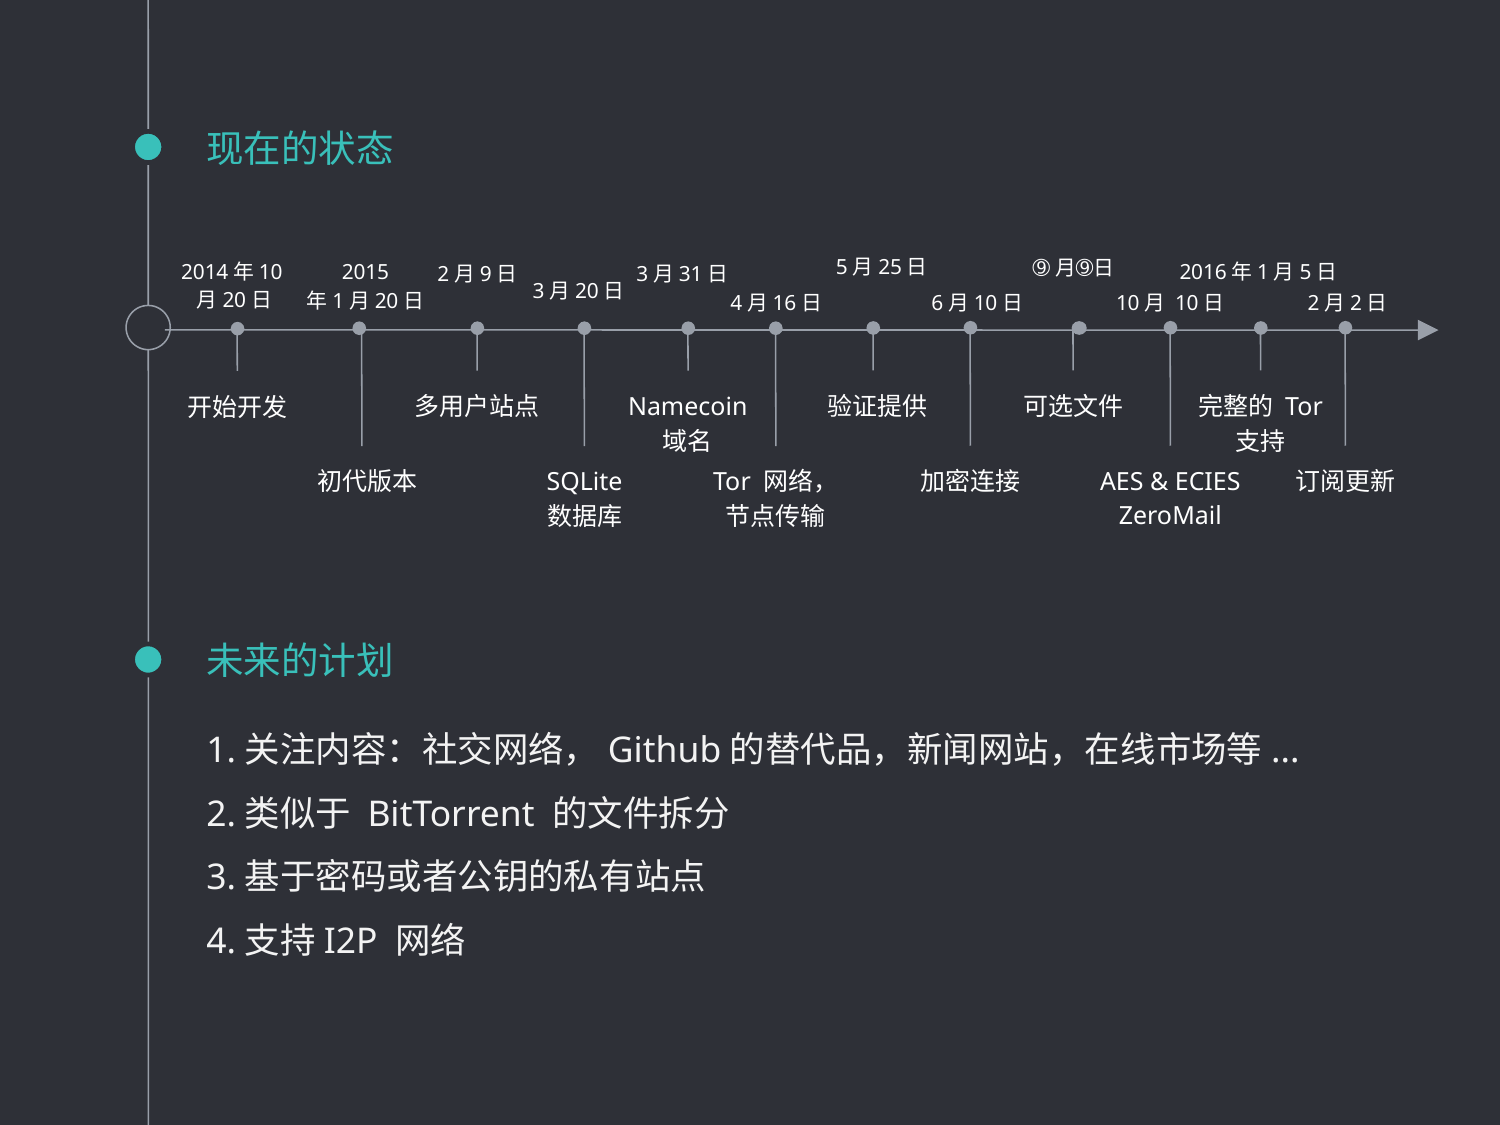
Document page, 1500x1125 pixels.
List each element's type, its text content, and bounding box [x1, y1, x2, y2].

text_box 开始开发 [363, 372, 373, 446]
text_box Namecoin 域名 [605, 371, 771, 465]
text_box ➈月➈日 [1012, 210, 1135, 286]
text_box 10月 10日 [1095, 245, 1246, 322]
text_box SQLite 数据库 [501, 446, 664, 540]
text_box [230, 321, 245, 336]
text_box 2016年1月5日 [1138, 239, 1379, 316]
text_box 初代版本 [299, 446, 437, 540]
text_box 2015 年1月20日 [282, 240, 448, 316]
text_box 开始开发 [102, 372, 361, 466]
text_box Tor 网络， 节点传输 [664, 446, 875, 540]
text_box AES & ECIES ZeroMail [1075, 445, 1250, 540]
text_box [1163, 322, 1178, 335]
text_box 完整的 Tor 支持 [1177, 371, 1344, 465]
text_box 5月25日 [818, 209, 945, 286]
text_box 2014年10月20日 [162, 239, 306, 315]
text_box 验证提供 [794, 371, 961, 465]
text_box [768, 322, 783, 335]
list 1.关注内容：社交网络，Github的替代品，新闻网站，在线市场等... 2.类似于 BitTorrent 的文件拆分 3.基于密码或者公钥的私有站点 4.支持I2P 网络 [191, 712, 1336, 1041]
text_box 4月16日 [709, 246, 844, 322]
text_box [1253, 321, 1268, 335]
text_box [1338, 322, 1353, 335]
text_box [132, 643, 164, 676]
text_box [681, 321, 696, 336]
text_box 3月20日 [510, 234, 647, 310]
text_box 2月9日 [415, 216, 540, 293]
text_box [577, 321, 592, 336]
text_box [963, 322, 978, 335]
text_box [866, 321, 881, 335]
text_box 2月2日 [1272, 245, 1423, 322]
text_box 加密连接 [875, 445, 1066, 540]
text_box [1071, 321, 1087, 335]
text_box 6月10日 [910, 245, 1045, 322]
text_box [470, 321, 485, 336]
title 未来的计划 [191, 621, 1317, 698]
text_box 订阅更新 [1250, 445, 1441, 540]
text_box 可选文件 [990, 371, 1157, 465]
text_box [352, 321, 367, 336]
title 现在的状态 [191, 109, 1317, 185]
text_box 多用户站点 [394, 371, 561, 465]
text_box 3月31日 [614, 216, 750, 293]
